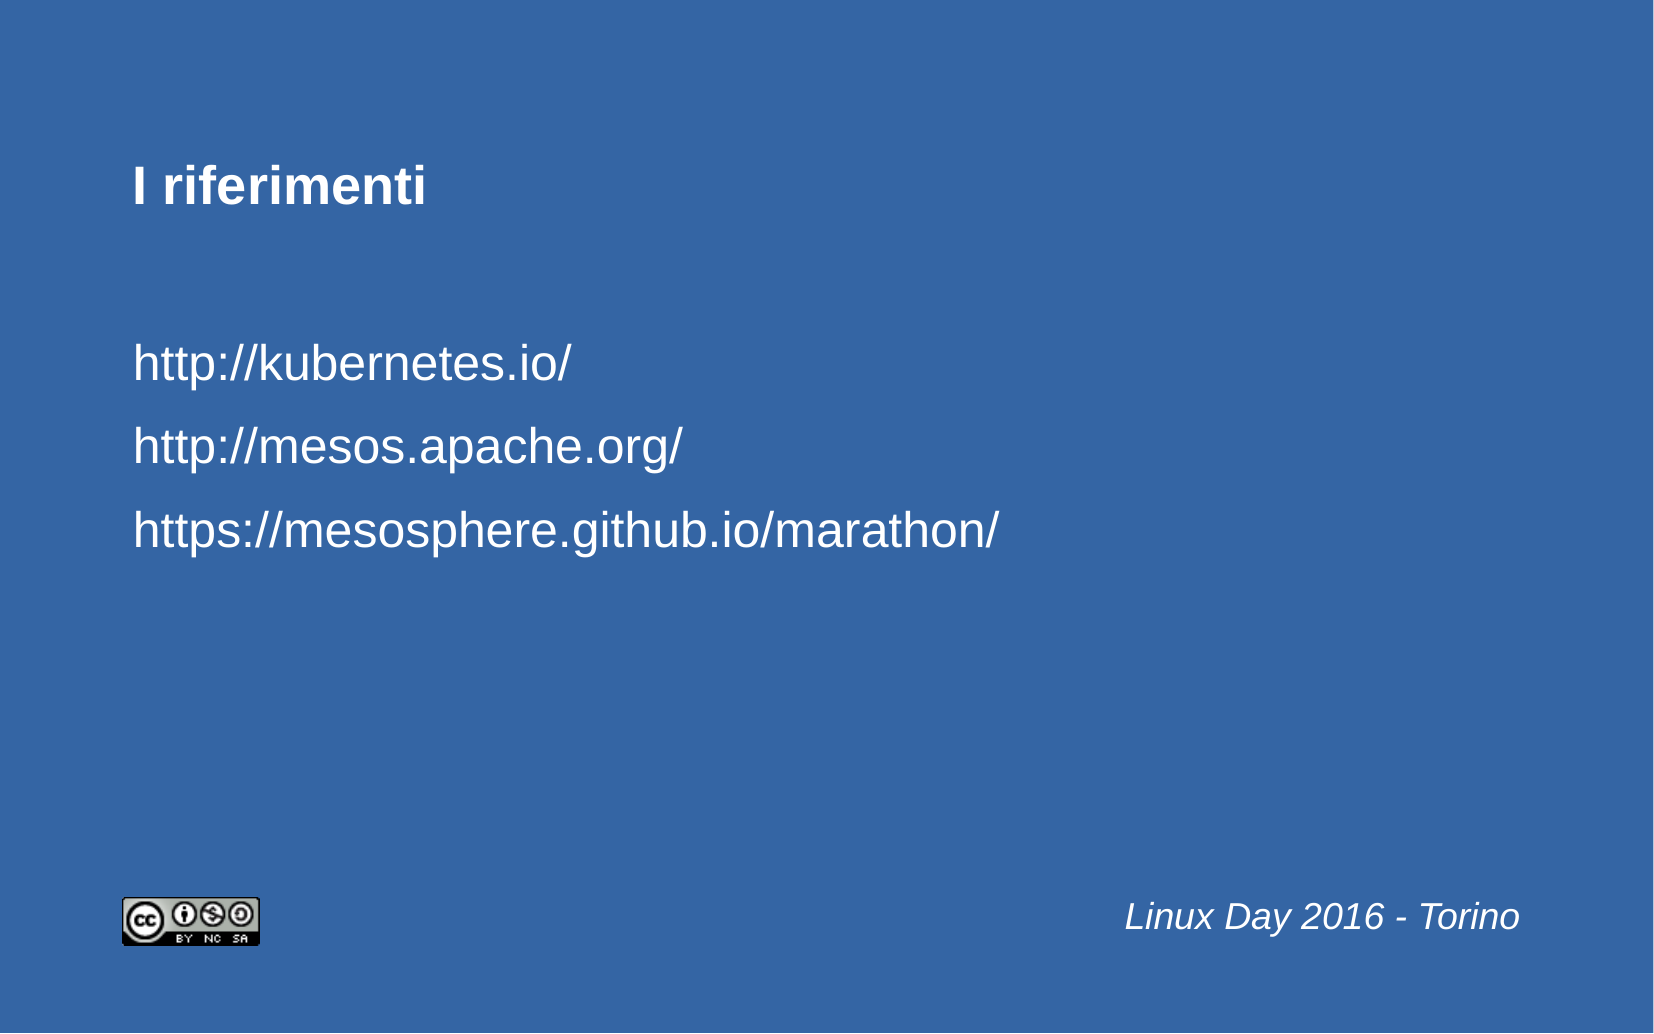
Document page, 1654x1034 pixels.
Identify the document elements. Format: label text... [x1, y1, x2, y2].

text_box I riferimenti http://kubernetes.io/ http://mesos.apache.org/ https://mesosphere.github.io/marathon/ [118, 118, 1536, 961]
picture [122, 897, 260, 946]
text_box Linux Day 2016 - Torino [1109, 887, 1536, 1034]
